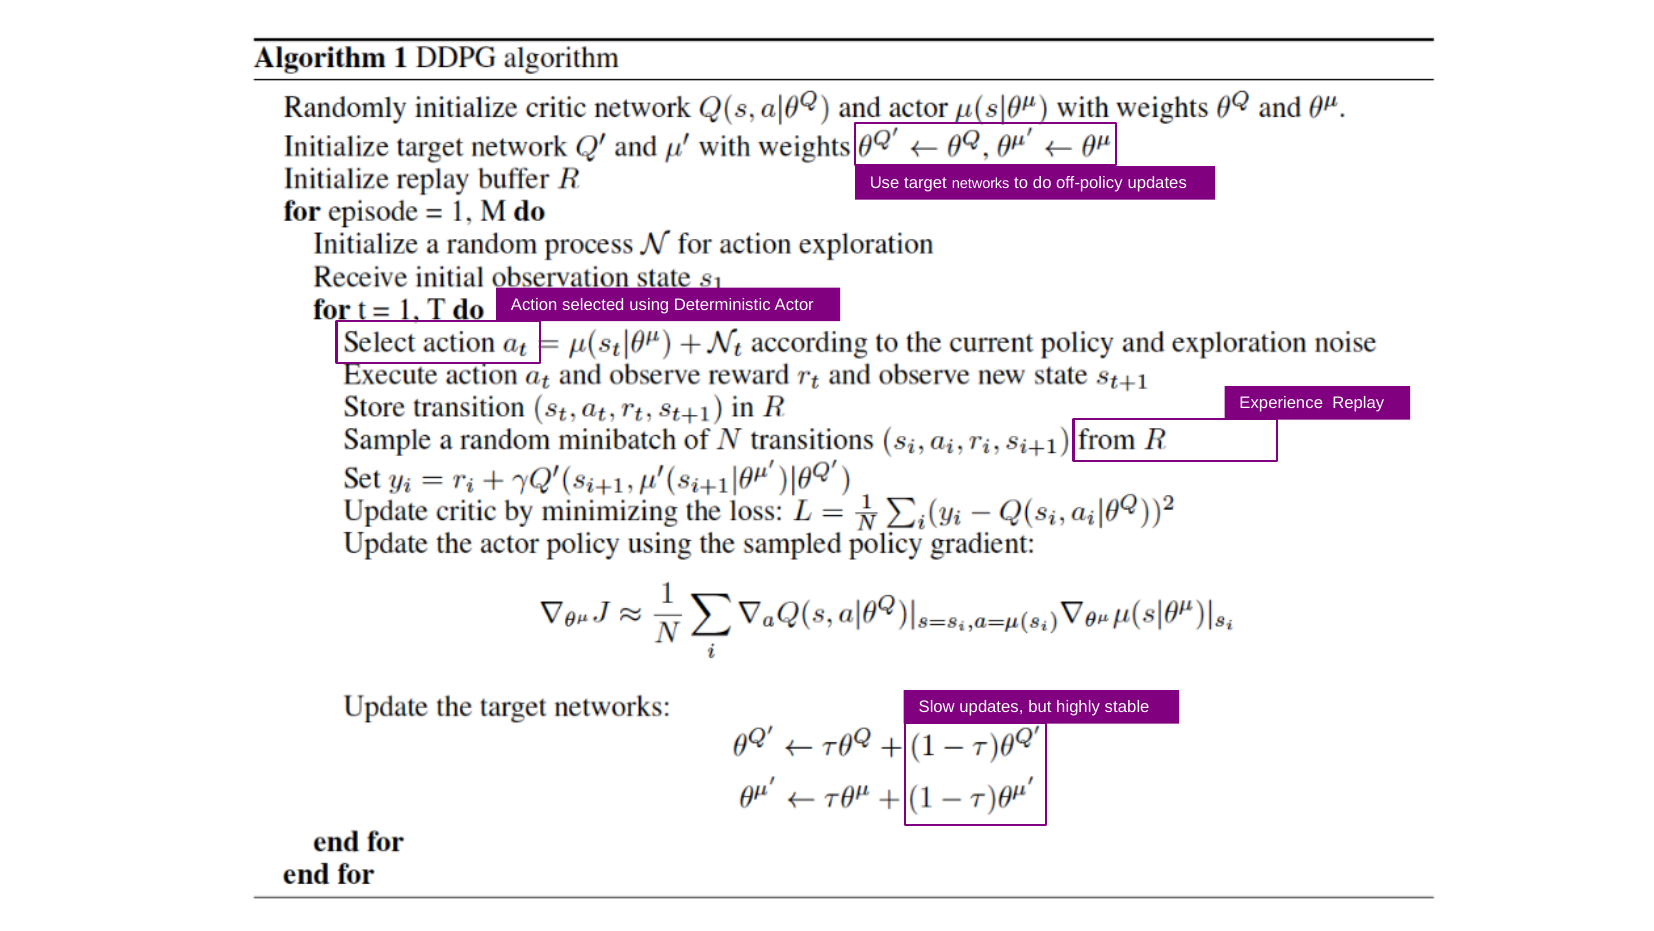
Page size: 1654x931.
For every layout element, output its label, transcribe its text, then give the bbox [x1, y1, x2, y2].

text_box Experience Replay [1224, 386, 1411, 420]
text_box Action selected using Deterministic Actor [496, 287, 841, 322]
picture [190, 0, 1467, 931]
text_box Use target networks to do off-policy updates [855, 166, 1216, 200]
text_box Slow updates, but highly stable [903, 690, 1180, 724]
